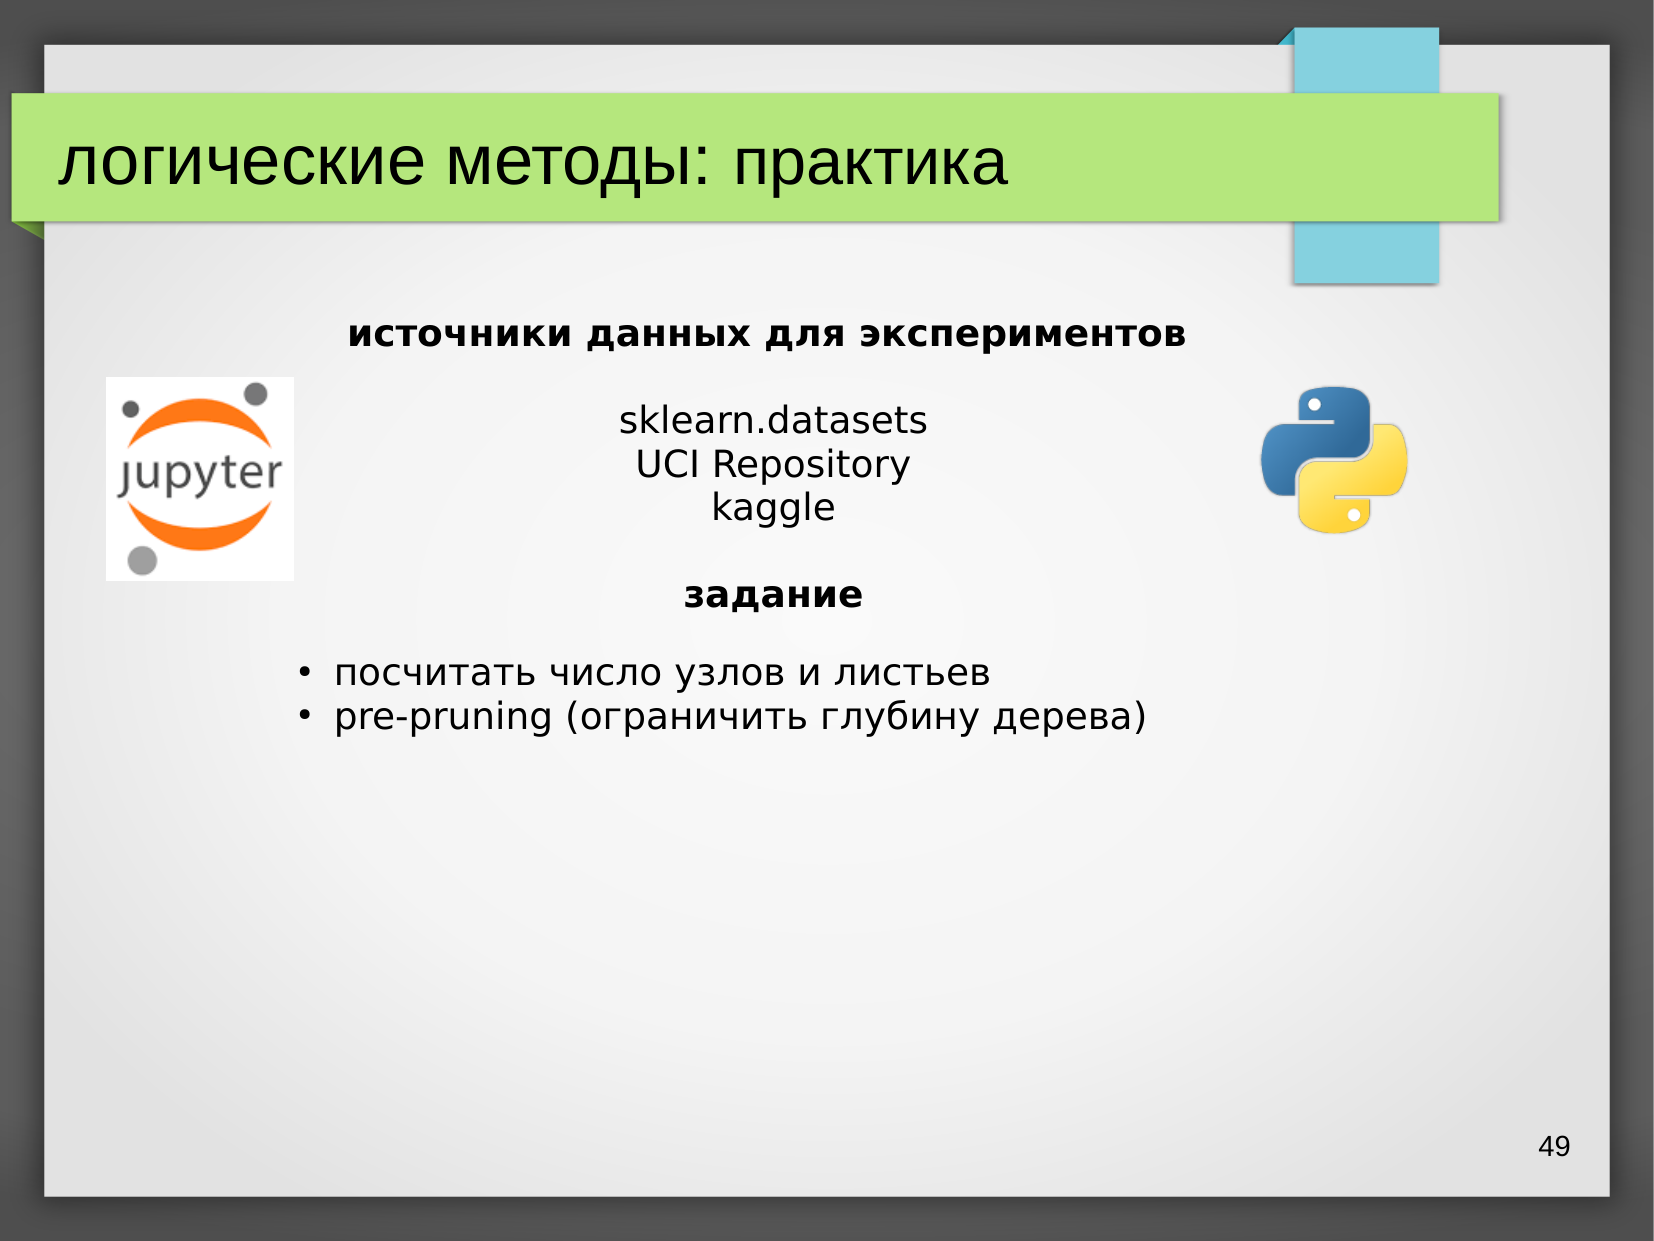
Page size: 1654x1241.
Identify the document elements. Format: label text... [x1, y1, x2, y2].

picture [0, 0, 1654, 1241]
title логические методы: практика [59, 108, 1288, 212]
text_box источники данных для экспериментов sklearn.datasets UCI Repository kaggle задание посчитать число узлов и листьев pre-pruning (ограничить глубину дерева) [283, 304, 1264, 1016]
